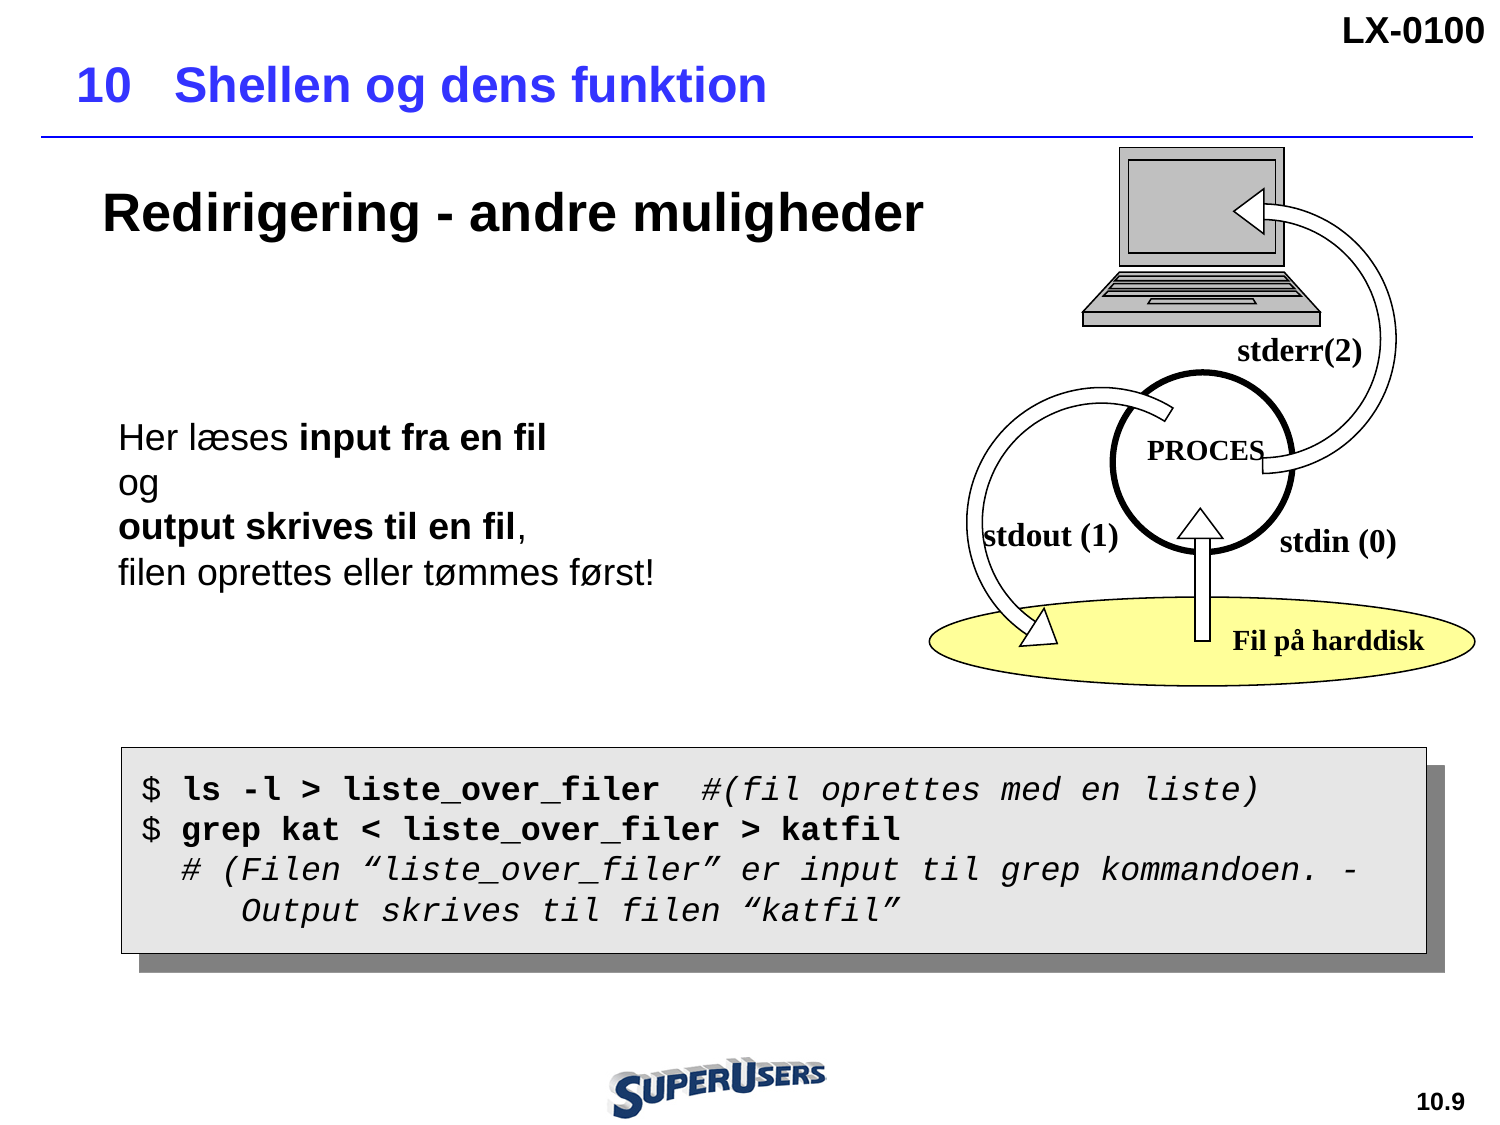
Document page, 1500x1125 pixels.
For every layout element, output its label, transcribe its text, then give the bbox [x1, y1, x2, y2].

text_box [929, 254, 1445, 686]
title 10 Shellen og dens funktion [76, 39, 1424, 126]
text_box Her læses input fra en fil og output skrives til en fil, filen oprettes eller tømmes først! [118, 413, 680, 645]
text_box stdout (1) [983, 507, 1123, 562]
text_box $ ls -l > liste_over_filer #(fil oprettes med en liste) $ grep kat < liste_over_filer > katfil # (Filen “liste_over_filer” er input til grep kommandoen. - Output skrives til filen “katfil” [121, 747, 1427, 954]
text_box stderr(2) [1210, 324, 1390, 373]
text_box [1447, 621, 1475, 662]
text_box stdin (0) [1240, 519, 1437, 562]
text_box [1082, 272, 1321, 327]
text_box [1119, 254, 1285, 267]
list Redirigering - andre muligheder [88, 177, 1418, 254]
text_box PROCES [1113, 427, 1300, 473]
text_box Fil på harddisk [1210, 617, 1447, 662]
text_box [1119, 147, 1285, 177]
picture [605, 1057, 827, 1122]
